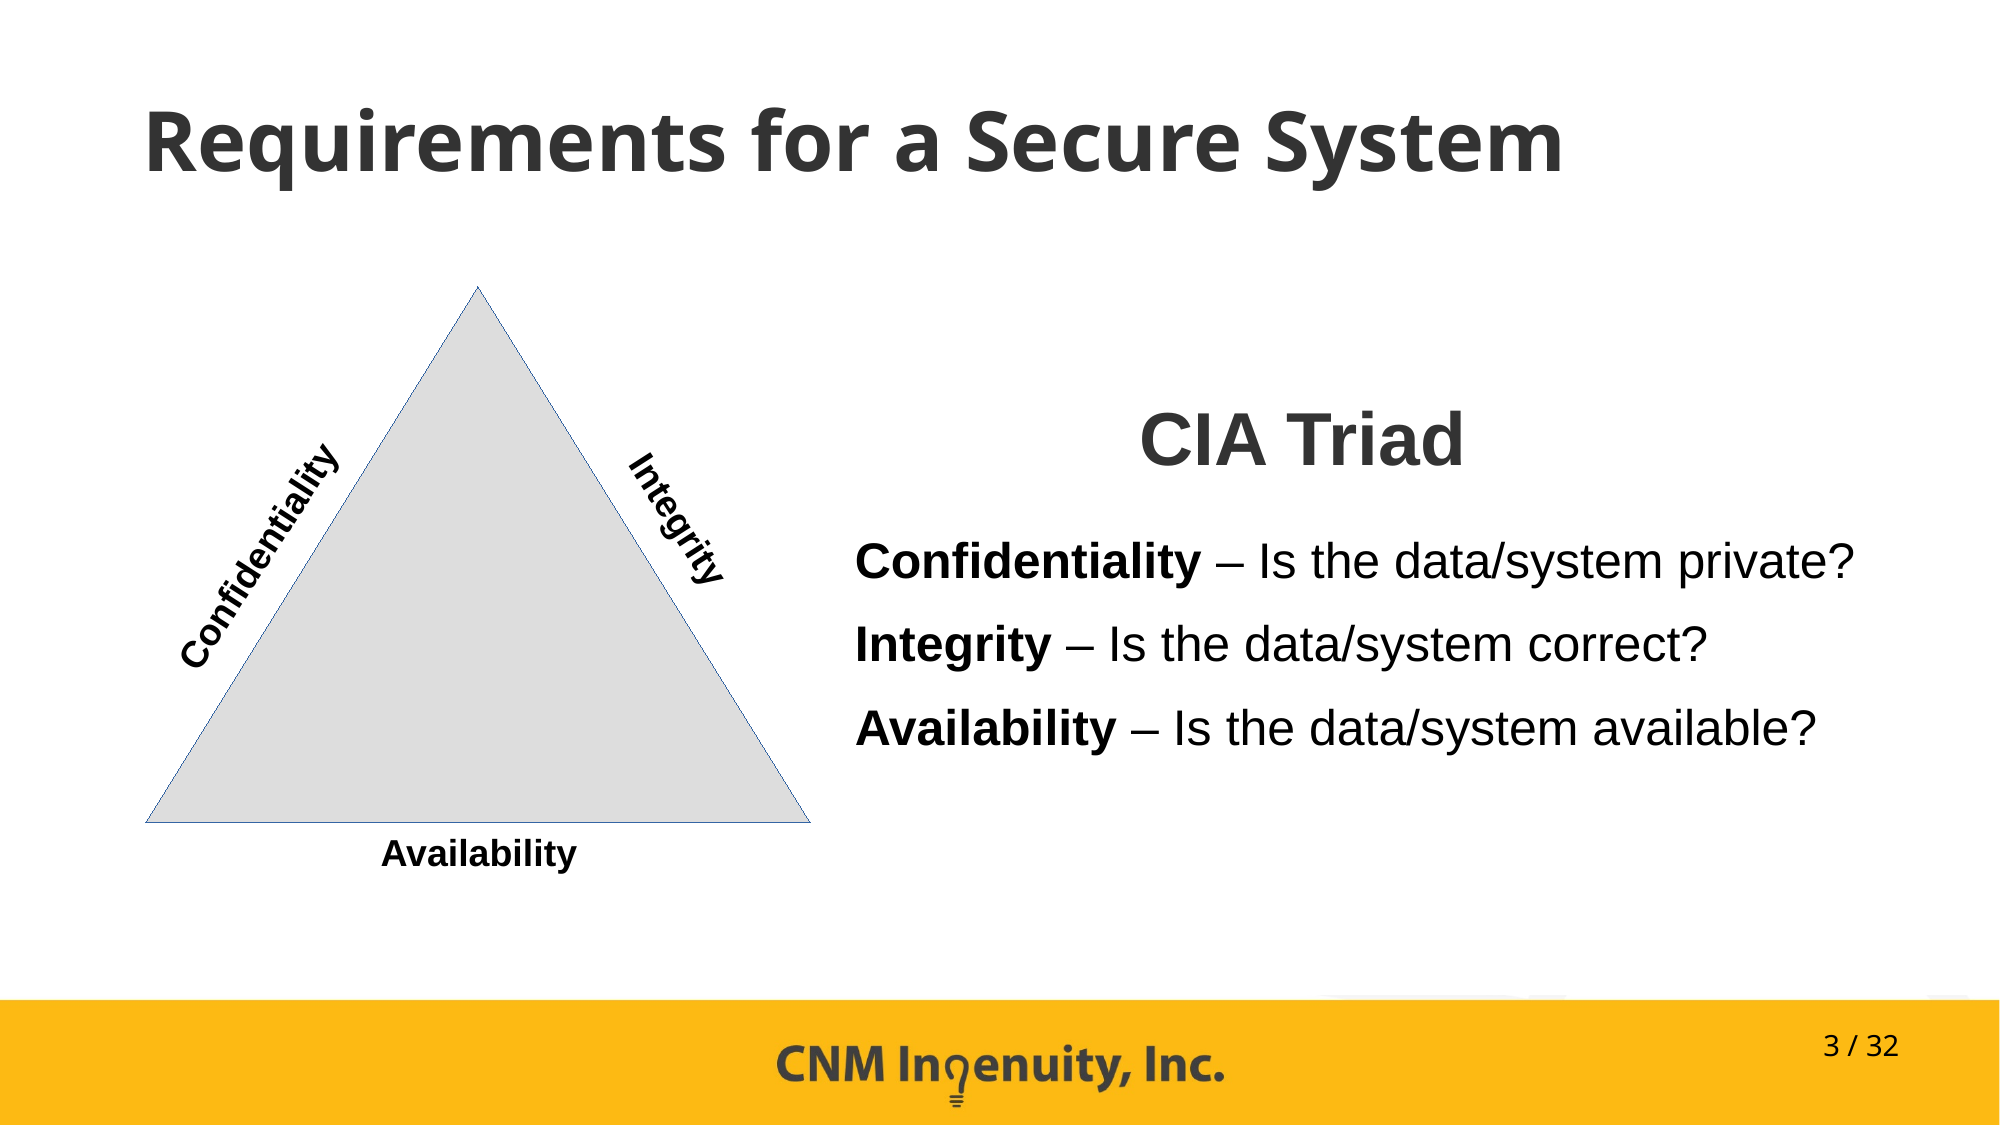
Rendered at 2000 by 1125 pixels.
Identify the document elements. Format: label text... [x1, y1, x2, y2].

title Requirements for a Secure System [142, 44, 1900, 233]
text_box CIA Triad [1125, 389, 1531, 573]
text_box Availability [365, 824, 713, 966]
text_box Integrity [585, 430, 792, 688]
text_box Confidentiality – Is the data/system private? Integrity – Is the data/system correct? Availability – Is the data/system available? [840, 497, 1871, 764]
text_box Confidentiality [155, 314, 449, 708]
text_box [145, 286, 811, 823]
